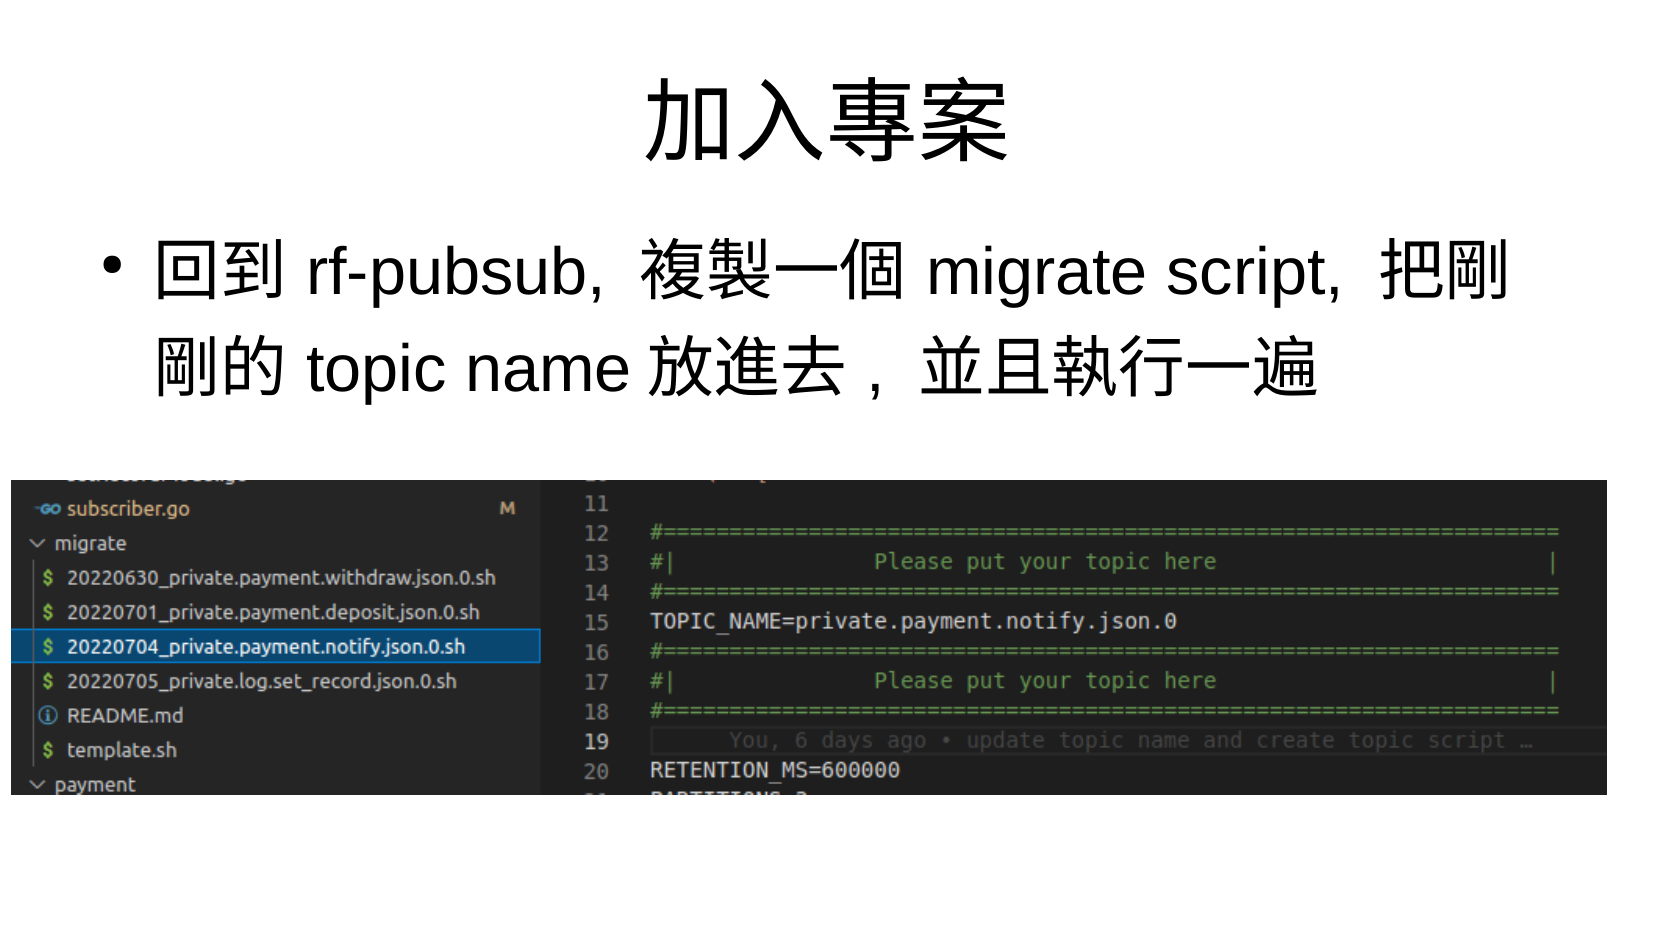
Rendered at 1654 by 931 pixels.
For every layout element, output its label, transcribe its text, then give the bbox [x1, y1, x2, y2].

picture [11, 480, 1607, 796]
title 加入專案 [82, 37, 1571, 193]
list 回到rf-pubsub, 複製一個migrate script, 把剛剛的topic name放進去, 並且執行一遍 [82, 217, 1571, 480]
